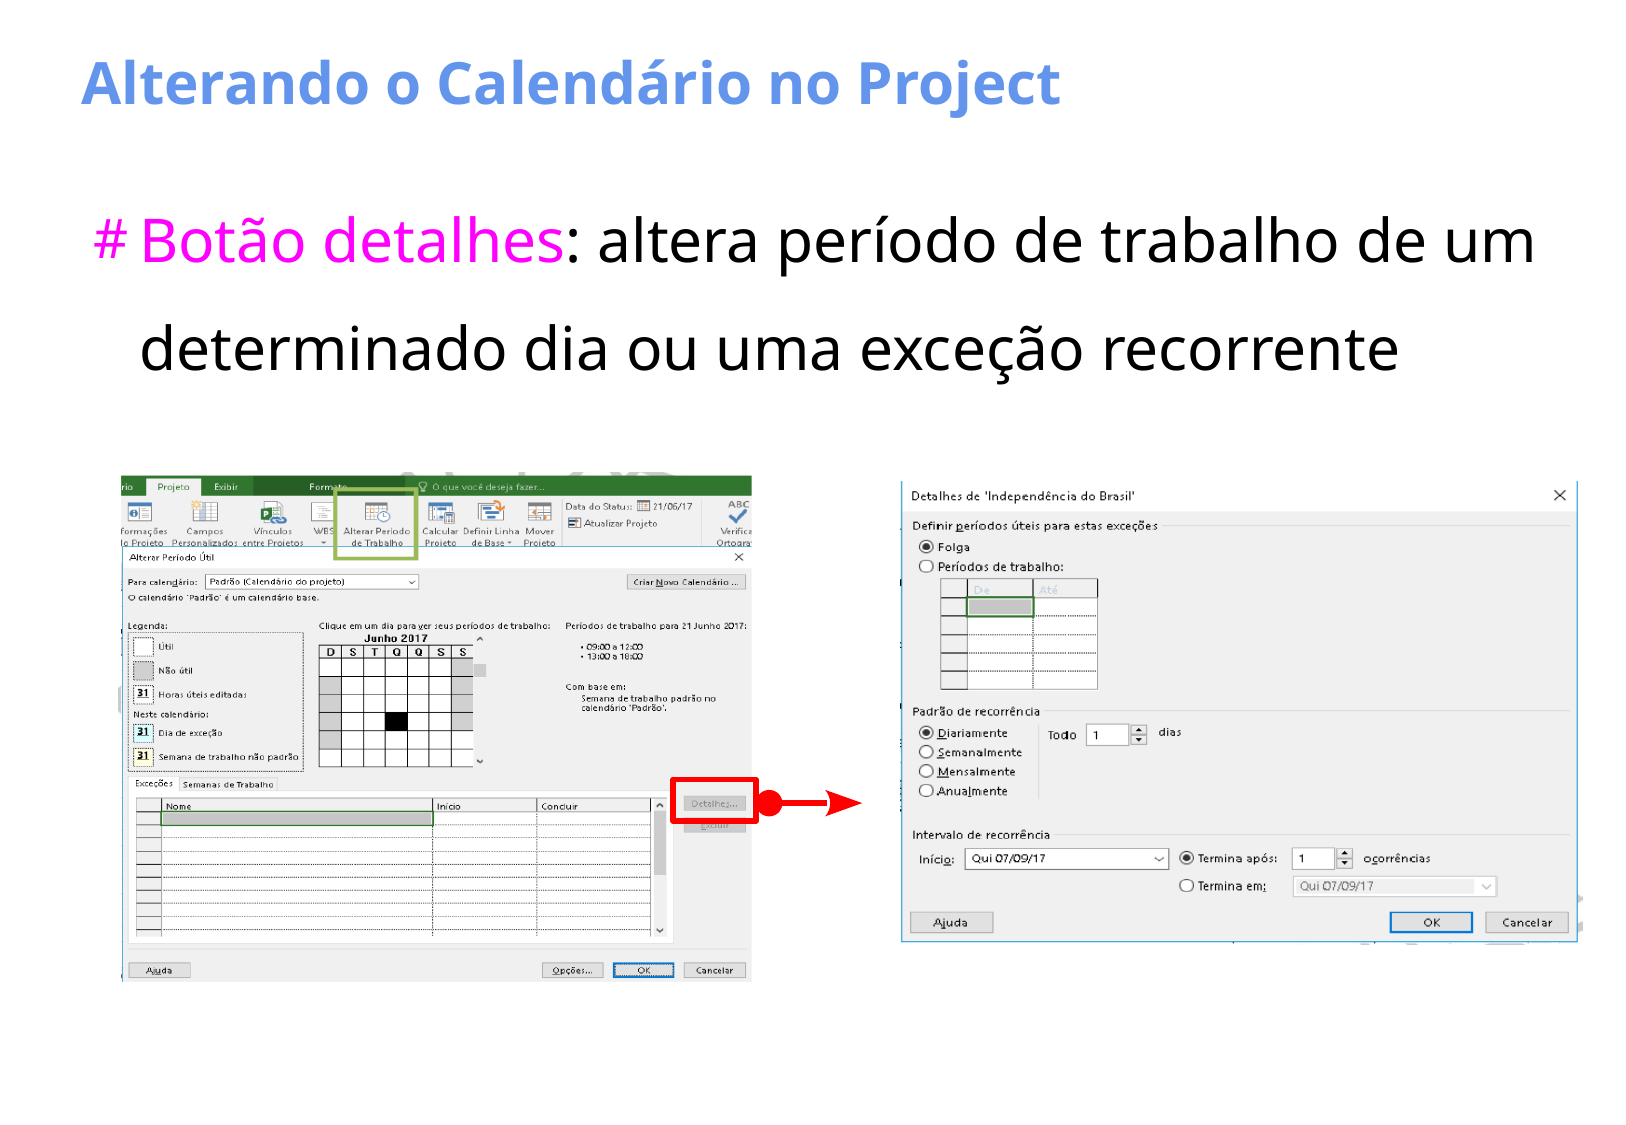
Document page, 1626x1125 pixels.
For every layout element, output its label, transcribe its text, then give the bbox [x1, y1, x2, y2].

picture [676, 782, 753, 818]
picture [896, 475, 1583, 945]
title Alterando o Calendário no Project [81, 44, 1544, 119]
picture [118, 472, 756, 985]
list Botão detalhes: altera período de trabalho de um determinado dia ou uma exceção recorrente [81, 165, 1544, 1016]
